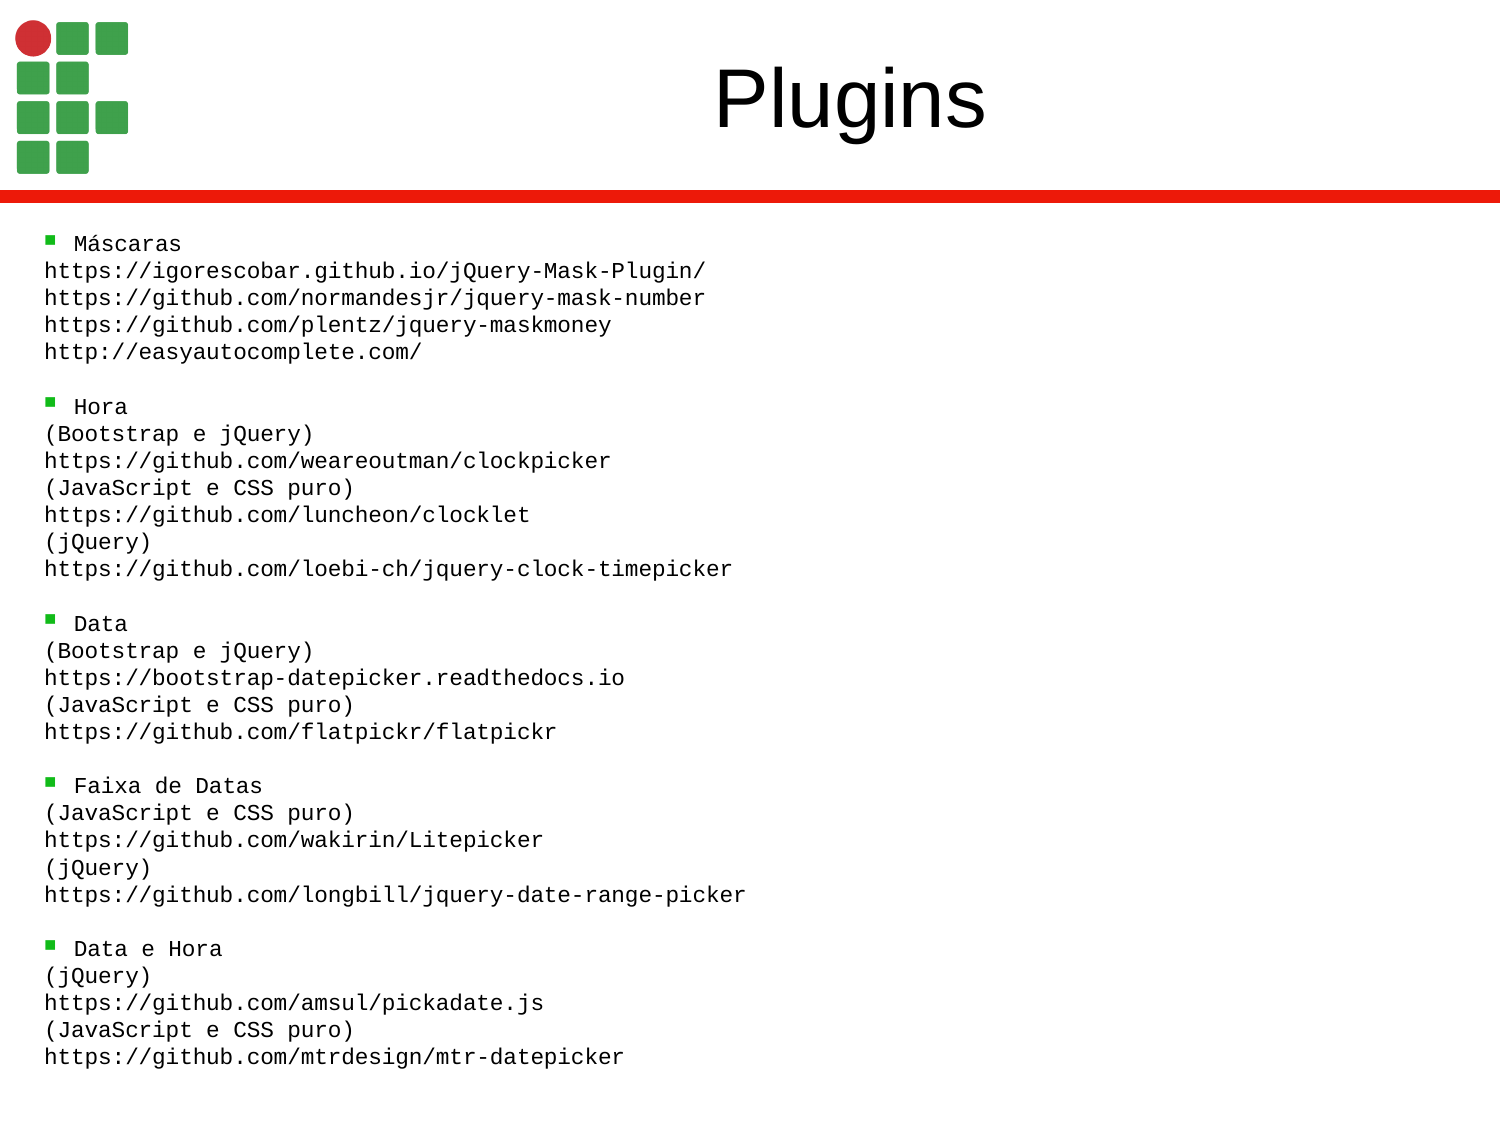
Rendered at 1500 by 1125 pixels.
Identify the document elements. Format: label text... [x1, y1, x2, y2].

title Plugins [230, 0, 1471, 202]
picture [14, 16, 130, 178]
list Máscaras https://igorescobar.github.io/jQuery-Mask-Plugin/ https://github.com/normandesjr/jquery-mask-number https://github.com/plentz/jquery-maskmoney http://easyautocomplete.com/ Hora (Bootstrap e jQuery) https://github.com/weareoutman/clockpicker (JavaScript e CSS puro) https://github.com/luncheon/clocklet (jQuery) https://github.com/loebi-ch/jquery-clock-timepicker Data (Bootstrap e jQuery) https://bootstrap-datepicker.readthedocs.io (JavaScript e CSS puro) https://github.com/flatpickr/flatpickr Faixa de Datas (JavaScript e CSS puro) https://github.com/wakirin/Litepicker (jQuery) https://github.com/longbill/jquery-date-range-picker Data e Hora (jQuery) https://github.com/amsul/pickadate.js (JavaScript e CSS puro) https://github.com/mtrdesign/mtr-datepicker [29, 207, 1471, 1087]
